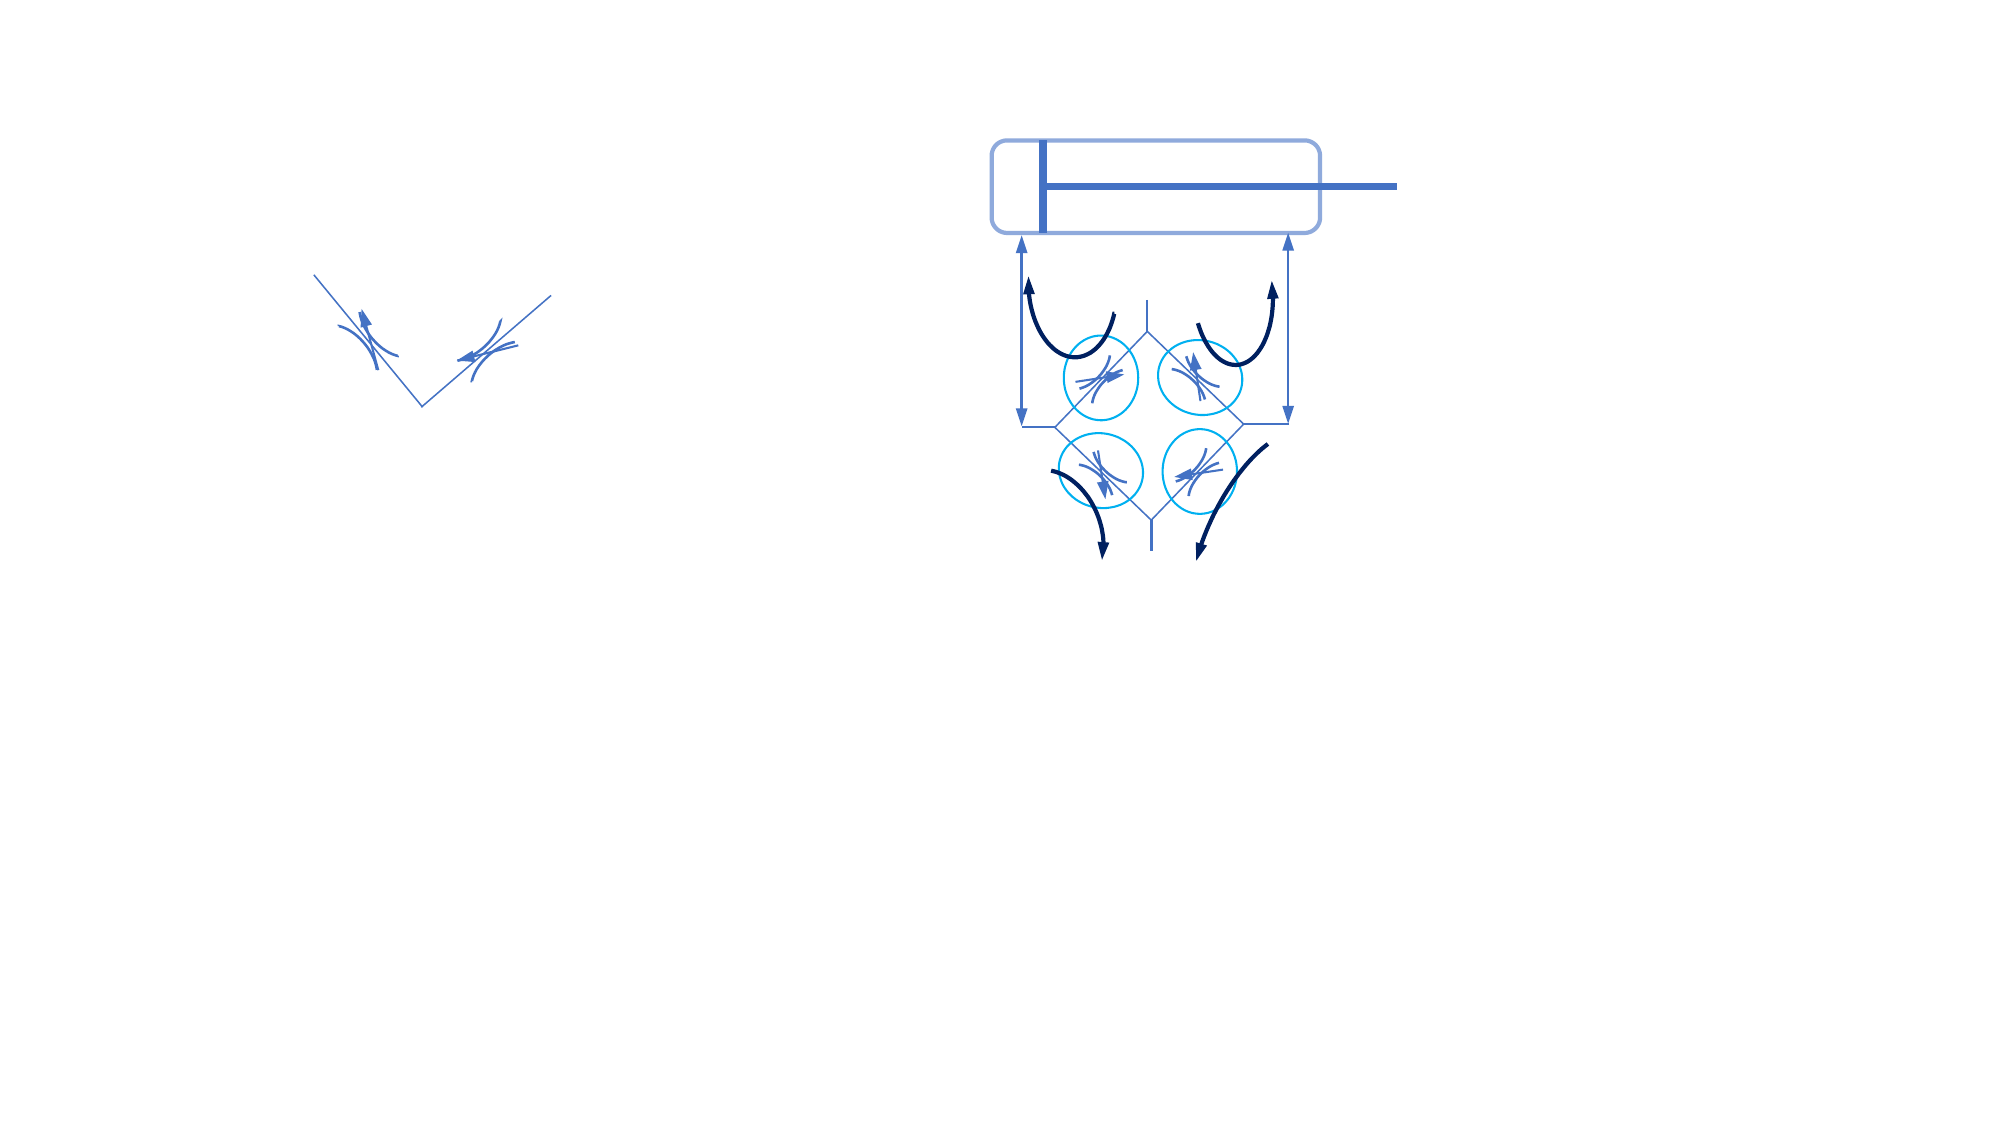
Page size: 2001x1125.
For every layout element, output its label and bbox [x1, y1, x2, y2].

text_box [1039, 140, 1397, 233]
